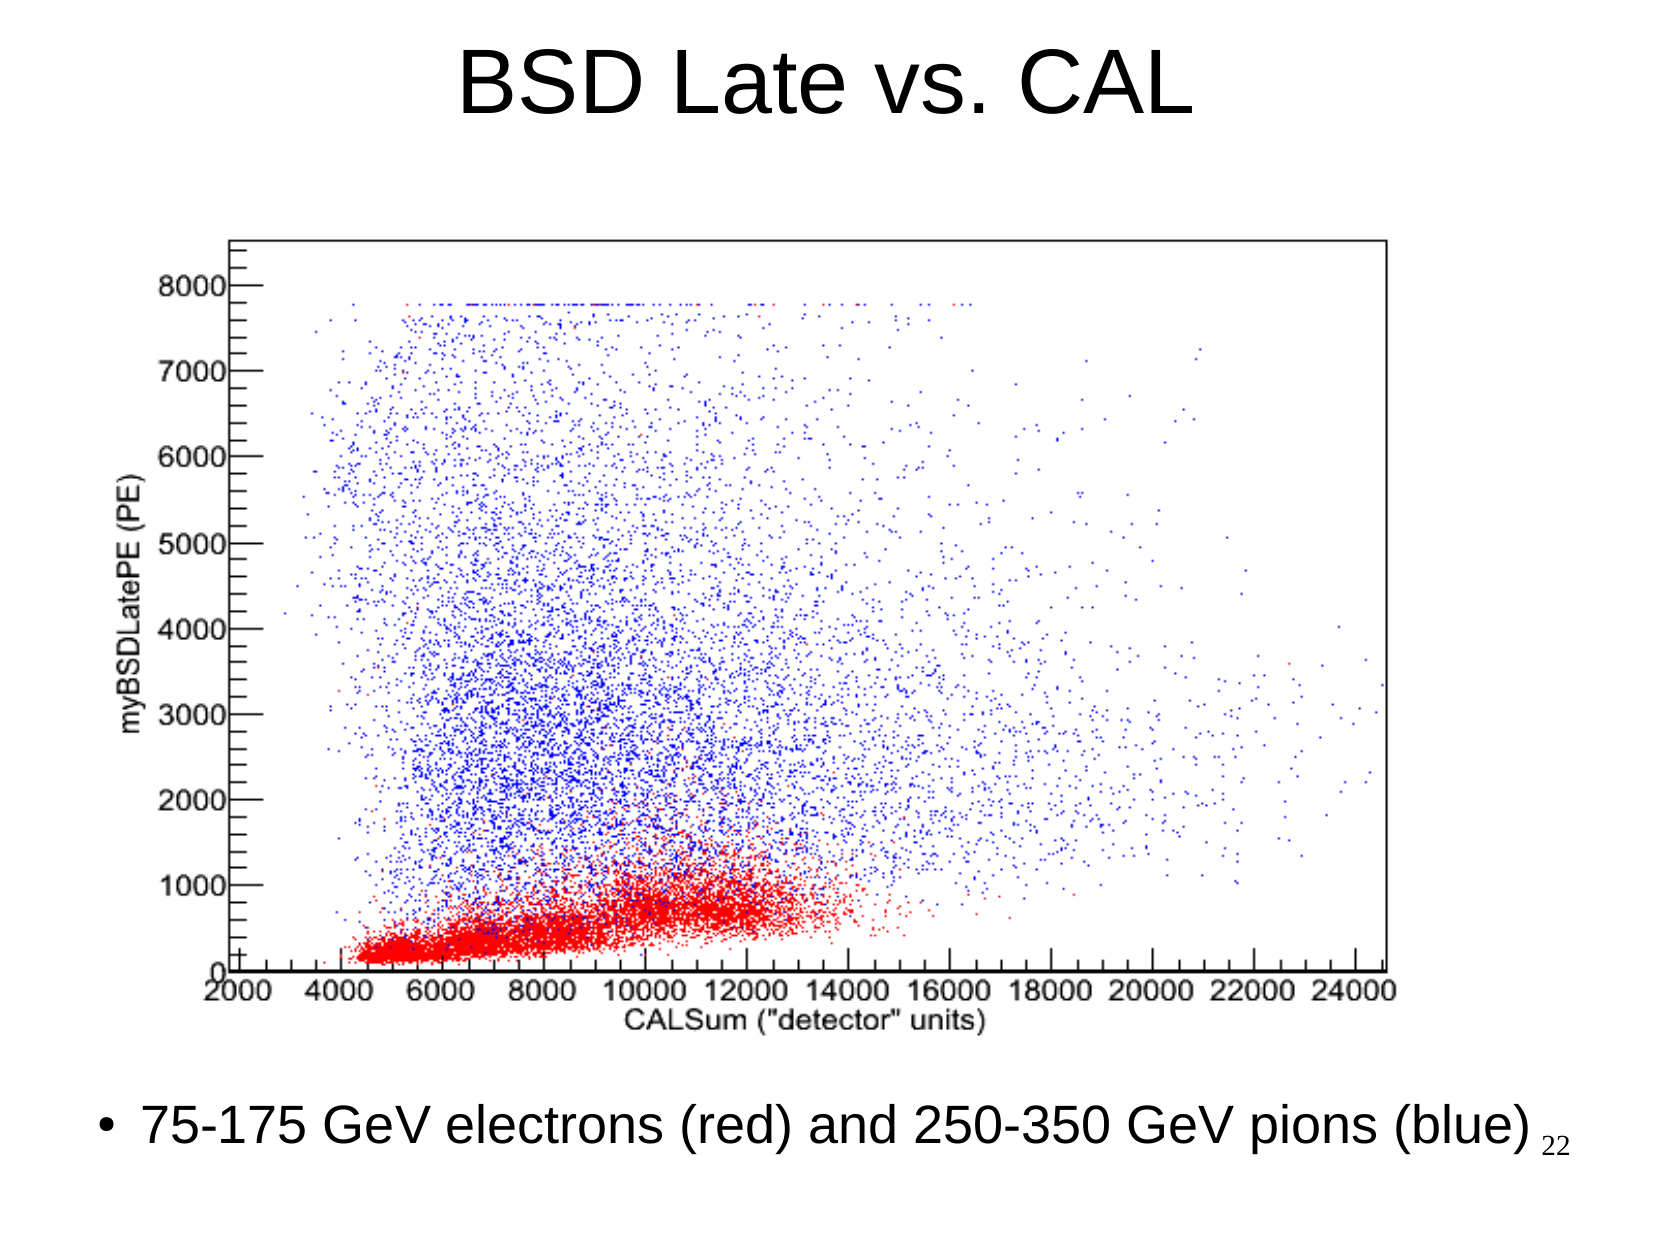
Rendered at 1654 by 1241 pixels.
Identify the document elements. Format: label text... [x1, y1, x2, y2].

list 75-175 GeV electrons (red) and 250-350 GeV pions (blue) [82, 1095, 1538, 1215]
picture [90, 149, 1531, 1066]
title BSD Late vs. CAL [82, 0, 1571, 186]
